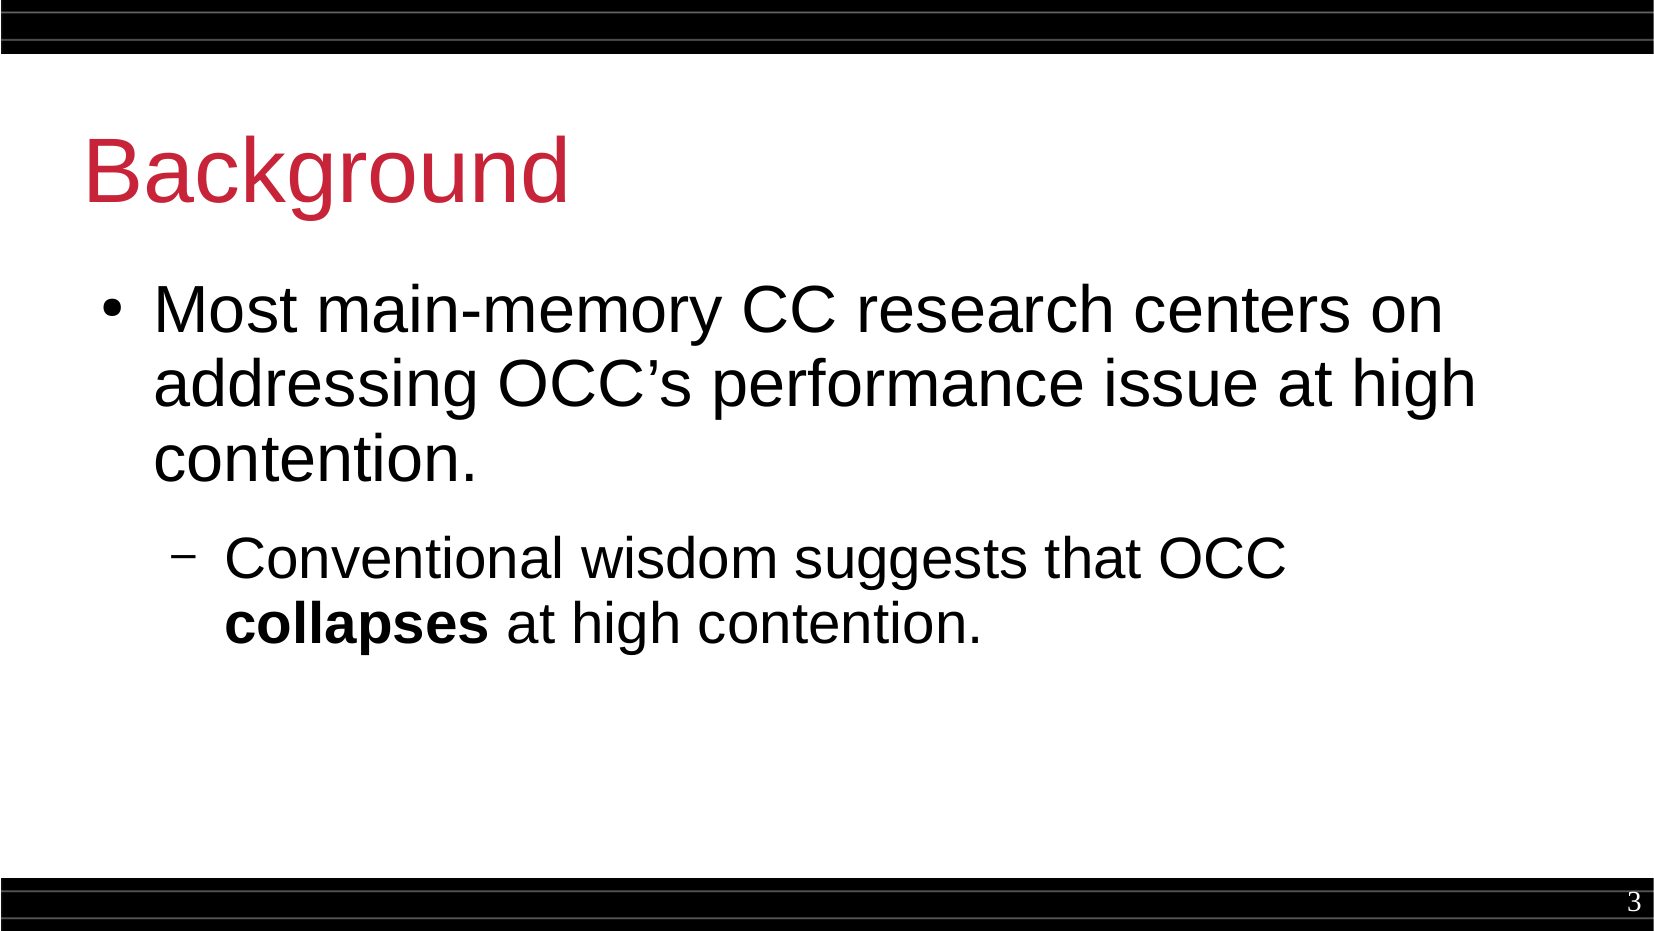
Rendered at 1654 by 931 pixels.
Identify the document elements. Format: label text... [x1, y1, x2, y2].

title Background [82, 92, 1571, 249]
picture [1, 0, 1654, 54]
picture [1, 878, 1654, 931]
list Most main-memory CC research centers on addressing OCC’s performance issue at high contention. Conventional wisdom suggests that OCC collapses at high contention. [82, 271, 1571, 758]
